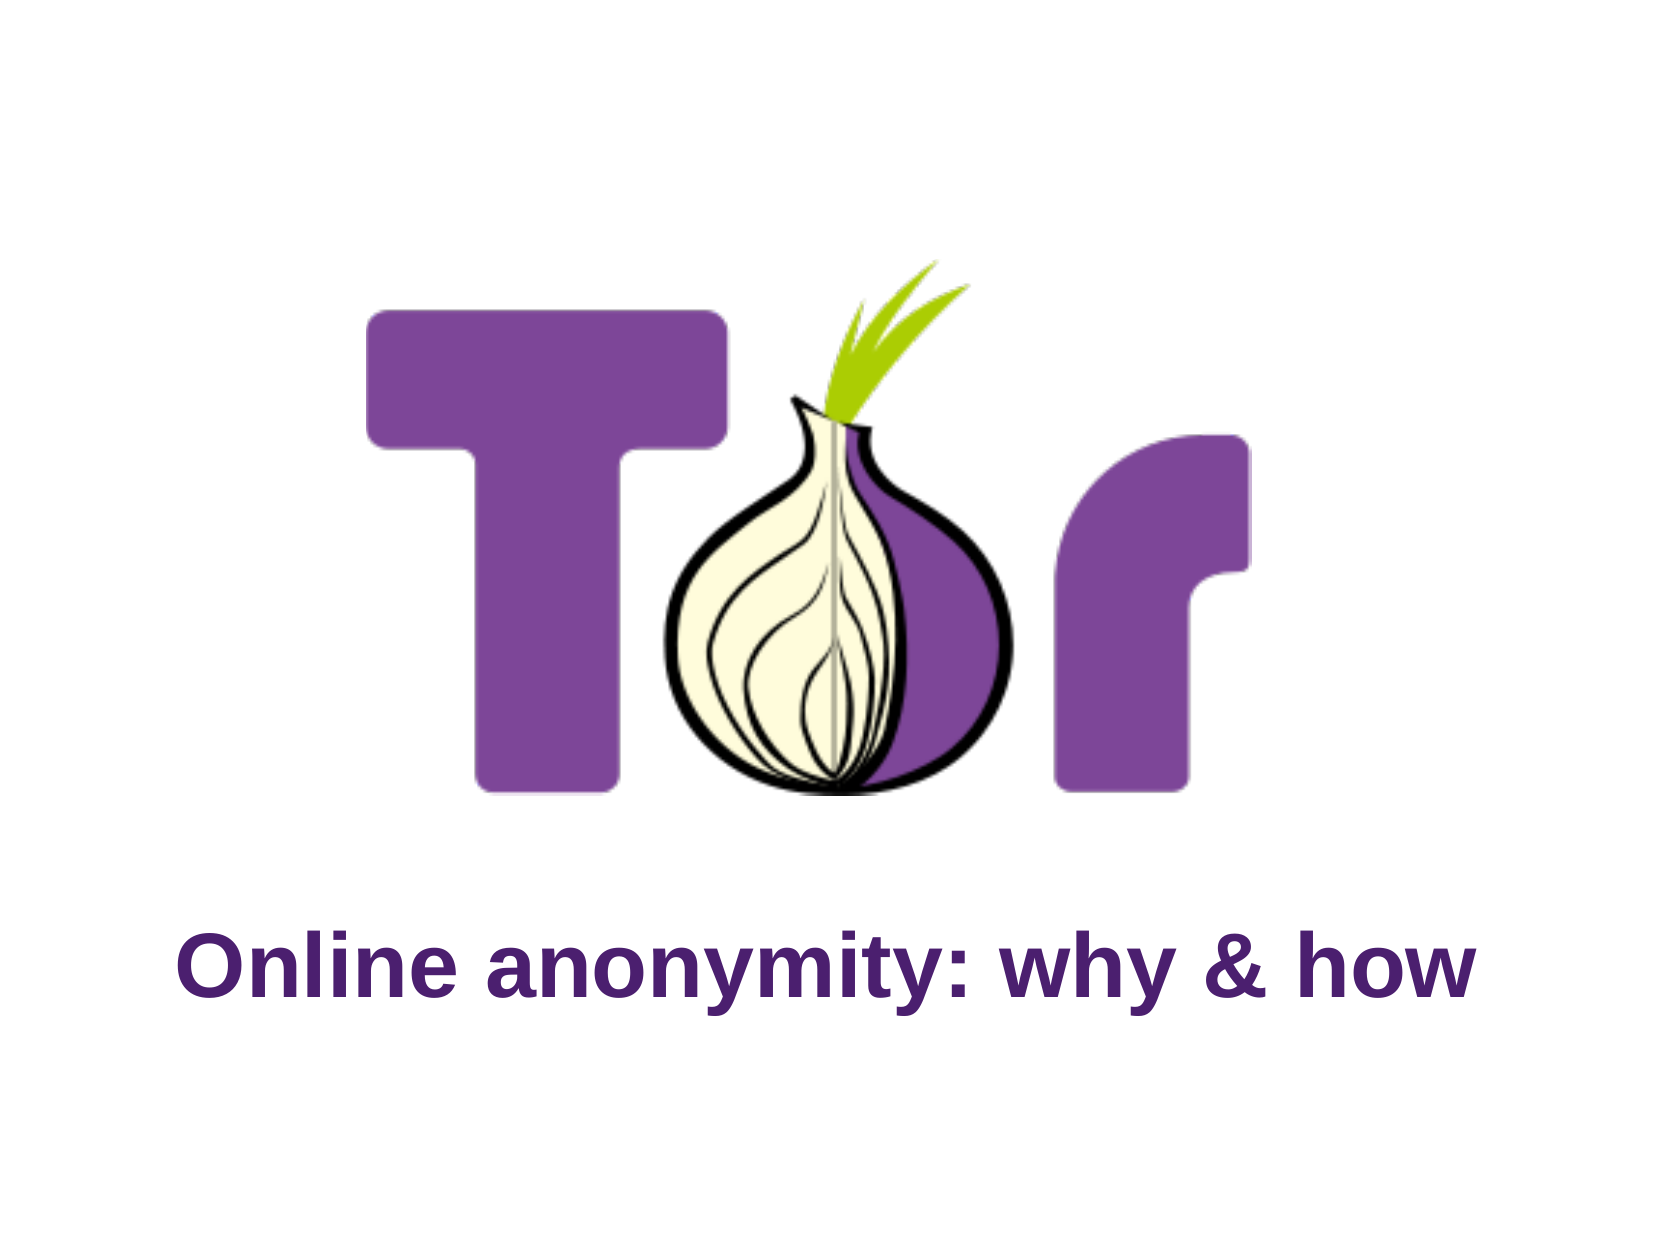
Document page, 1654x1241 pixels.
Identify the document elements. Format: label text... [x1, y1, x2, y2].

picture [366, 259, 1252, 796]
title Online anonymity: why & how [82, 862, 1571, 1070]
